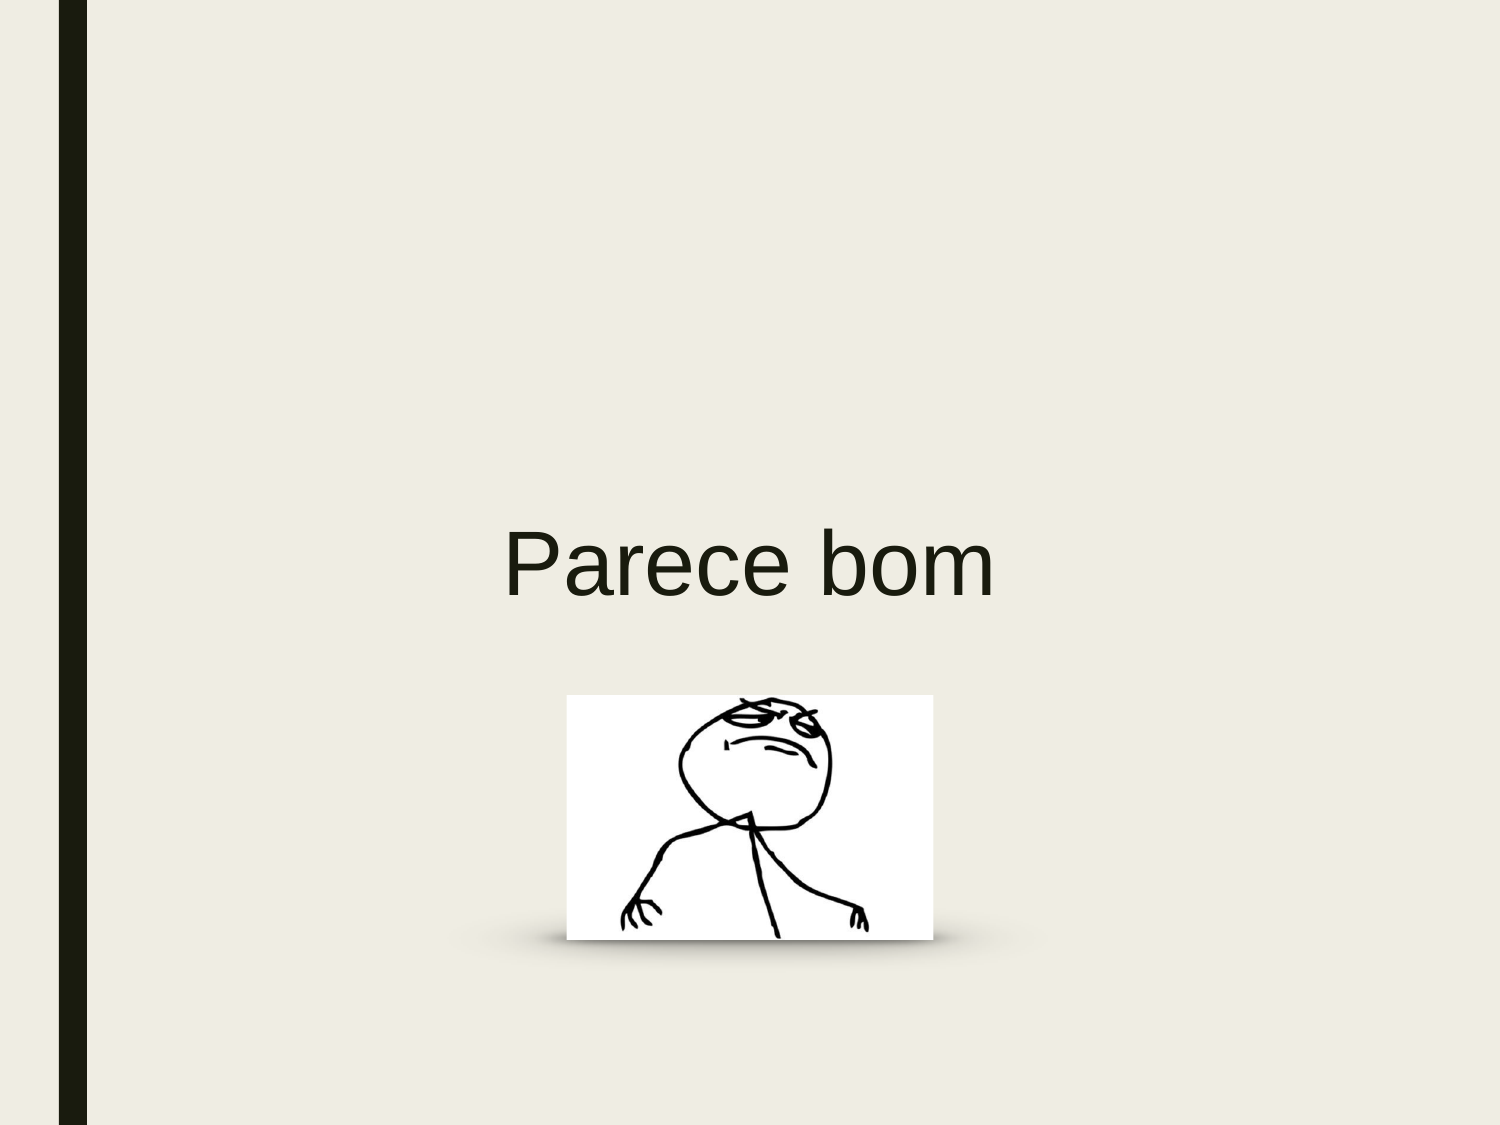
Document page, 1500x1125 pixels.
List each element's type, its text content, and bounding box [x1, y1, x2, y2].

text_box [317, 695, 1183, 1096]
title Parece bom [500, 502, 999, 693]
